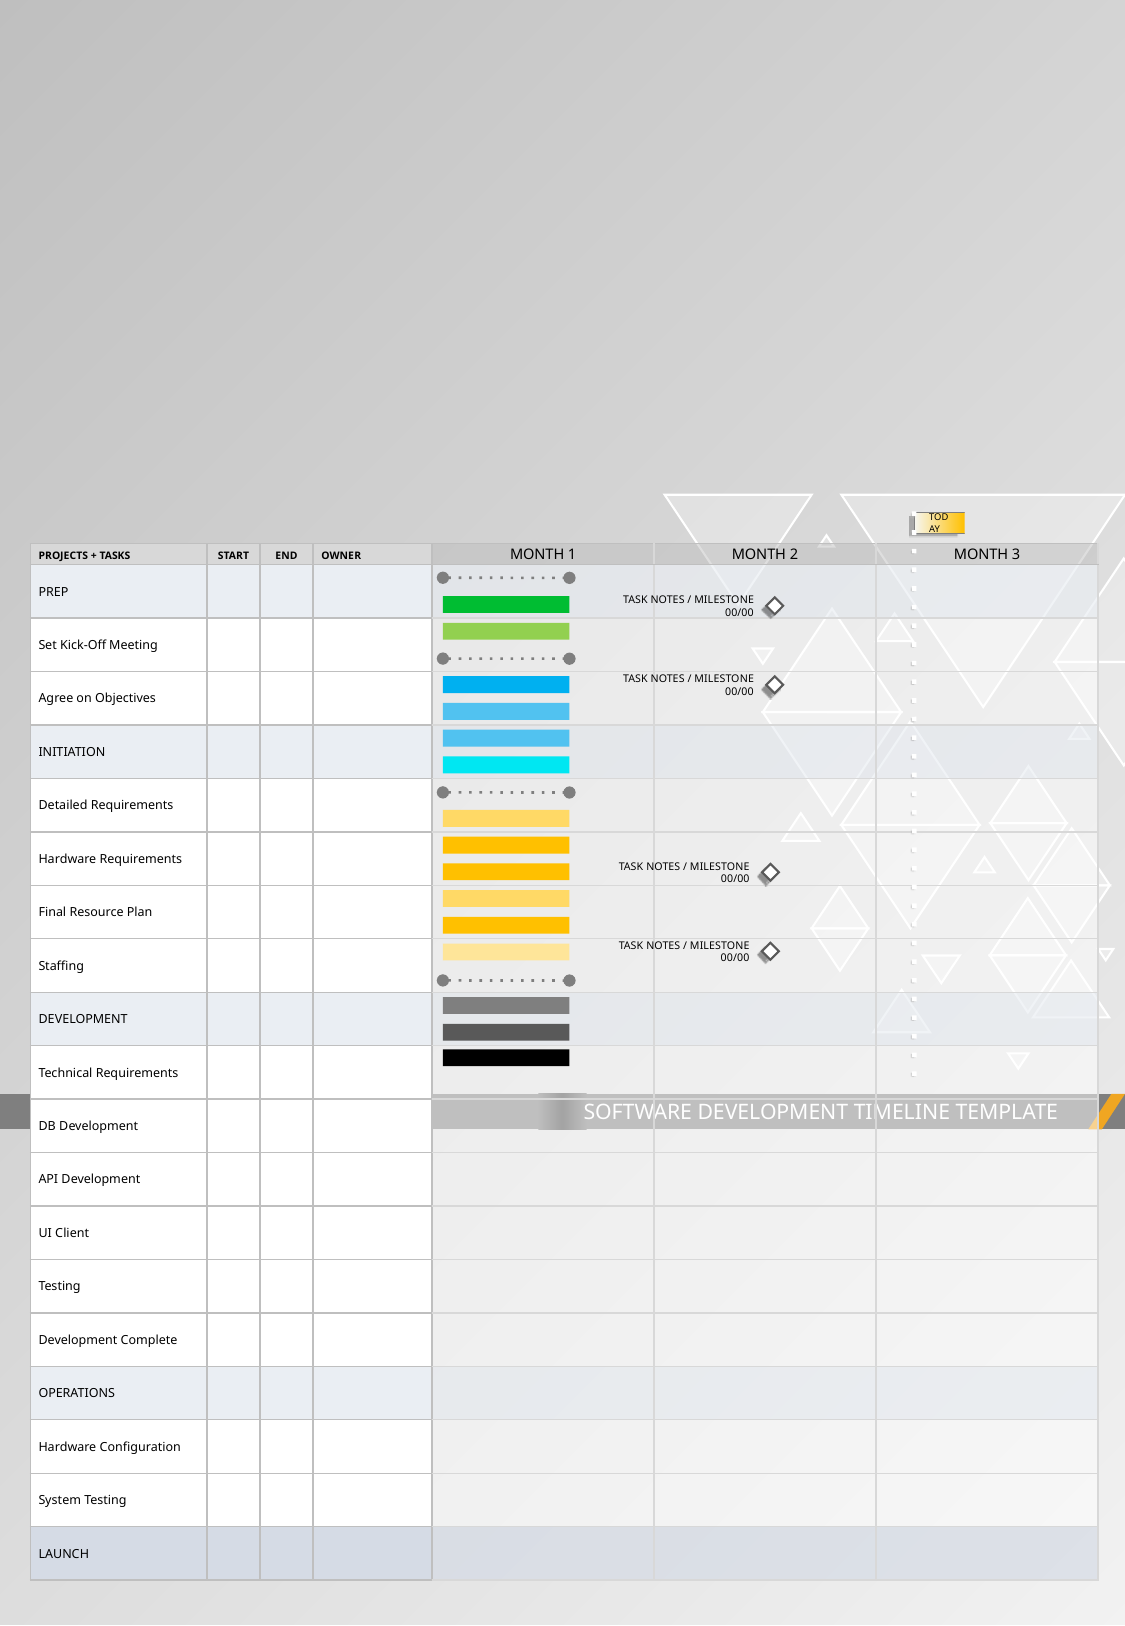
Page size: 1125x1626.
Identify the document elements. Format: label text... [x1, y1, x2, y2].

table_cell [433, 1260, 653, 1312]
text_box [0, 1093, 30, 1130]
table_cell [655, 993, 875, 1045]
table_header START [208, 544, 259, 564]
table_cell [208, 779, 259, 831]
table_cell [208, 939, 259, 992]
table_cell PREP [31, 565, 206, 617]
text_box [765, 942, 779, 960]
table_cell [877, 779, 1097, 831]
table_cell [655, 1260, 875, 1312]
table_cell [261, 1153, 312, 1205]
table_cell [655, 833, 875, 885]
table_cell [208, 1527, 259, 1579]
table_cell [877, 1314, 1097, 1366]
table_cell [314, 672, 431, 724]
table_cell [877, 619, 1097, 671]
text_box [442, 809, 570, 827]
table_cell [655, 779, 875, 831]
table_cell Agree on Objectives [31, 672, 206, 724]
text_box [821, 535, 832, 543]
table_cell [261, 993, 312, 1045]
table_cell Final Resource Plan [31, 886, 206, 938]
text_box [442, 596, 570, 613]
table_cell [655, 939, 875, 992]
table_cell [261, 1527, 312, 1579]
table_cell [433, 672, 653, 724]
table_cell [261, 726, 312, 778]
table_cell LAUNCH [31, 1527, 206, 1579]
table_cell [655, 1367, 875, 1419]
table_cell [208, 672, 259, 724]
table_cell [877, 886, 1097, 938]
table_cell UI Client [31, 1207, 206, 1259]
table_cell [877, 726, 1097, 778]
table_cell DEVELOPMENT [31, 993, 206, 1045]
table_cell [314, 833, 431, 885]
table_cell [433, 1207, 653, 1259]
table_cell [261, 886, 312, 938]
table_cell [655, 1314, 875, 1366]
table_cell [261, 619, 312, 671]
table_cell [433, 833, 653, 885]
table_cell [433, 886, 653, 938]
table_cell [208, 619, 259, 671]
table_cell [208, 1207, 259, 1259]
table_cell [655, 1153, 875, 1205]
table_cell Staffing [31, 939, 206, 992]
table_cell DB Development [31, 1100, 206, 1152]
table_cell [877, 565, 1097, 617]
text_box TASK NOTES / MILESTONE 00/00 [583, 672, 769, 698]
table_cell [314, 779, 431, 831]
text_box [769, 676, 784, 694]
text_box [442, 890, 570, 907]
table_cell Hardware Configuration [31, 1420, 206, 1473]
table_cell [314, 1527, 431, 1579]
text_box [442, 702, 570, 720]
table_cell [877, 1367, 1097, 1419]
text_box TASK NOTES / MILESTONE 00/00 [579, 938, 765, 964]
table_cell [314, 1260, 431, 1312]
table_cell [261, 779, 312, 831]
table_cell [208, 1314, 259, 1366]
table_cell [433, 993, 653, 1045]
table_cell [877, 939, 1097, 992]
table_cell [655, 886, 875, 938]
table_cell [208, 565, 259, 617]
table_cell [261, 1420, 312, 1473]
table_cell [877, 1153, 1097, 1205]
table_cell [208, 886, 259, 938]
table_cell OPERATIONS [31, 1367, 206, 1419]
table_cell [433, 1474, 653, 1526]
table_cell [314, 726, 431, 778]
table_cell [208, 1046, 259, 1098]
table_cell Development Complete [31, 1314, 206, 1366]
table_cell [877, 1527, 1097, 1579]
table_cell [208, 993, 259, 1045]
table_cell [314, 939, 431, 992]
table_cell [877, 1046, 1097, 1098]
table_cell [208, 1153, 259, 1205]
text_box [1099, 949, 1114, 961]
table_cell [314, 1367, 431, 1419]
table_cell Set Kick-Off Meeting [31, 619, 206, 671]
table_cell [261, 1474, 312, 1526]
table_cell [433, 1527, 653, 1579]
table_cell [314, 1100, 431, 1152]
text_box [1099, 1002, 1110, 1018]
text_box [442, 943, 570, 961]
table_cell [877, 672, 1097, 724]
text_box [442, 1023, 570, 1041]
text_box [664, 494, 812, 543]
text_box [442, 729, 570, 747]
table_cell [655, 1046, 875, 1098]
table_cell [877, 993, 1097, 1045]
text_box [442, 1049, 570, 1067]
table_cell [433, 1046, 653, 1098]
table_cell [261, 565, 312, 617]
table_cell [433, 939, 653, 992]
table_cell [433, 619, 653, 671]
table_cell [208, 1260, 259, 1312]
table_cell [314, 1207, 431, 1259]
text_box [442, 756, 570, 774]
table_cell [314, 1420, 431, 1473]
table_cell [433, 726, 653, 778]
table_cell Testing [31, 1260, 206, 1312]
table_cell [261, 672, 312, 724]
table_cell [208, 1367, 259, 1419]
text_box [1099, 1093, 1125, 1130]
table_cell System Testing [31, 1474, 206, 1526]
table_cell [655, 1100, 875, 1152]
table_cell [877, 1100, 1097, 1152]
table_cell Hardware Requirements [31, 833, 206, 885]
table_cell [261, 1260, 312, 1312]
text_box [841, 494, 1125, 543]
table_header MONTH 2 [655, 544, 875, 564]
table_cell [208, 1474, 259, 1526]
table_cell [208, 1100, 259, 1152]
table_cell [655, 672, 875, 724]
table_cell [208, 1420, 259, 1473]
table_cell [655, 726, 875, 778]
table_cell [433, 1367, 653, 1419]
table_cell [433, 1100, 653, 1152]
table_cell [314, 1153, 431, 1205]
table_cell [433, 1420, 653, 1473]
table_cell [261, 939, 312, 992]
table_cell [433, 1314, 653, 1366]
table_cell [261, 1367, 312, 1419]
table_cell [655, 619, 875, 671]
text_box TODAY [914, 512, 965, 534]
table_cell [877, 1207, 1097, 1259]
text_box [769, 597, 784, 615]
text_box [442, 836, 570, 854]
table_cell [208, 726, 259, 778]
table_header END [261, 544, 312, 564]
table_cell [433, 779, 653, 831]
table_cell [655, 1527, 875, 1579]
table_cell [655, 1474, 875, 1526]
table_header OWNER [314, 544, 431, 564]
table_cell [655, 1207, 875, 1259]
text_box [1099, 558, 1125, 766]
table_cell [433, 565, 653, 617]
table_cell [261, 1314, 312, 1366]
table_cell [314, 1314, 431, 1366]
text_box TASK NOTES / MILESTONE 00/00 [583, 593, 769, 619]
text_box [442, 676, 570, 694]
table_cell [877, 1260, 1097, 1312]
table_cell [877, 1474, 1097, 1526]
table_cell API Development [31, 1153, 206, 1205]
text_box [442, 863, 570, 881]
table_cell Technical Requirements [31, 1046, 206, 1098]
text_box [765, 863, 779, 881]
text_box [442, 997, 570, 1014]
table_cell [877, 833, 1097, 885]
text_box [442, 916, 570, 934]
table_cell [655, 1420, 875, 1473]
table_cell [261, 1100, 312, 1152]
table_cell [261, 1046, 312, 1098]
table_cell [314, 993, 431, 1045]
table_cell [433, 1153, 653, 1205]
table_cell [314, 619, 431, 671]
table_cell [877, 1420, 1097, 1473]
table_cell [261, 1207, 312, 1259]
table_cell [314, 1046, 431, 1098]
table_header PROJECTS + TASKS [31, 544, 206, 564]
table_header MONTH 3 [877, 544, 1097, 564]
text_box [1099, 869, 1110, 902]
table_cell INITIATION [31, 726, 206, 778]
table_cell Detailed Requirements [31, 779, 206, 831]
table_cell [655, 565, 875, 617]
table_cell [314, 886, 431, 938]
table_cell [314, 1474, 431, 1526]
table_cell [314, 565, 431, 617]
table_header MONTH 1 [433, 544, 653, 564]
text_box TASK NOTES / MILESTONE 00/00 [579, 859, 765, 885]
text_box [442, 622, 570, 640]
table_cell [208, 833, 259, 885]
table_cell [261, 833, 312, 885]
